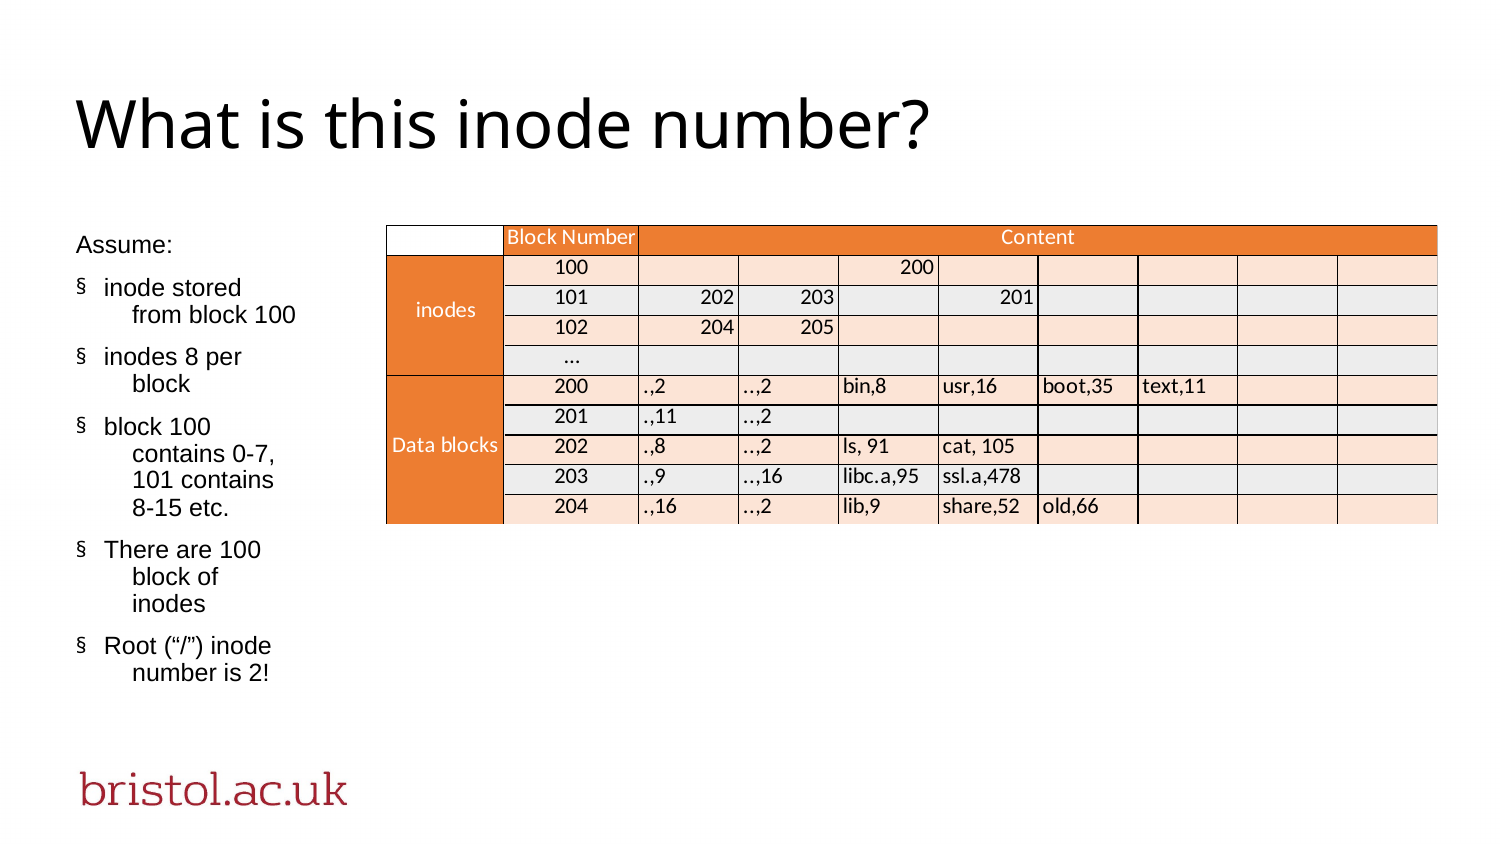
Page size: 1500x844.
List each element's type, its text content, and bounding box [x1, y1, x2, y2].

chart [385, 225, 1439, 526]
title What is this inode number? [60, 44, 1440, 209]
list Assume: inode stored from block 100 inodes 8 per block block 100 contains 0-7, 101 contains 8-15 etc. There are 100 block of inodes Root (“/”) inode number is 2! [60, 224, 313, 708]
